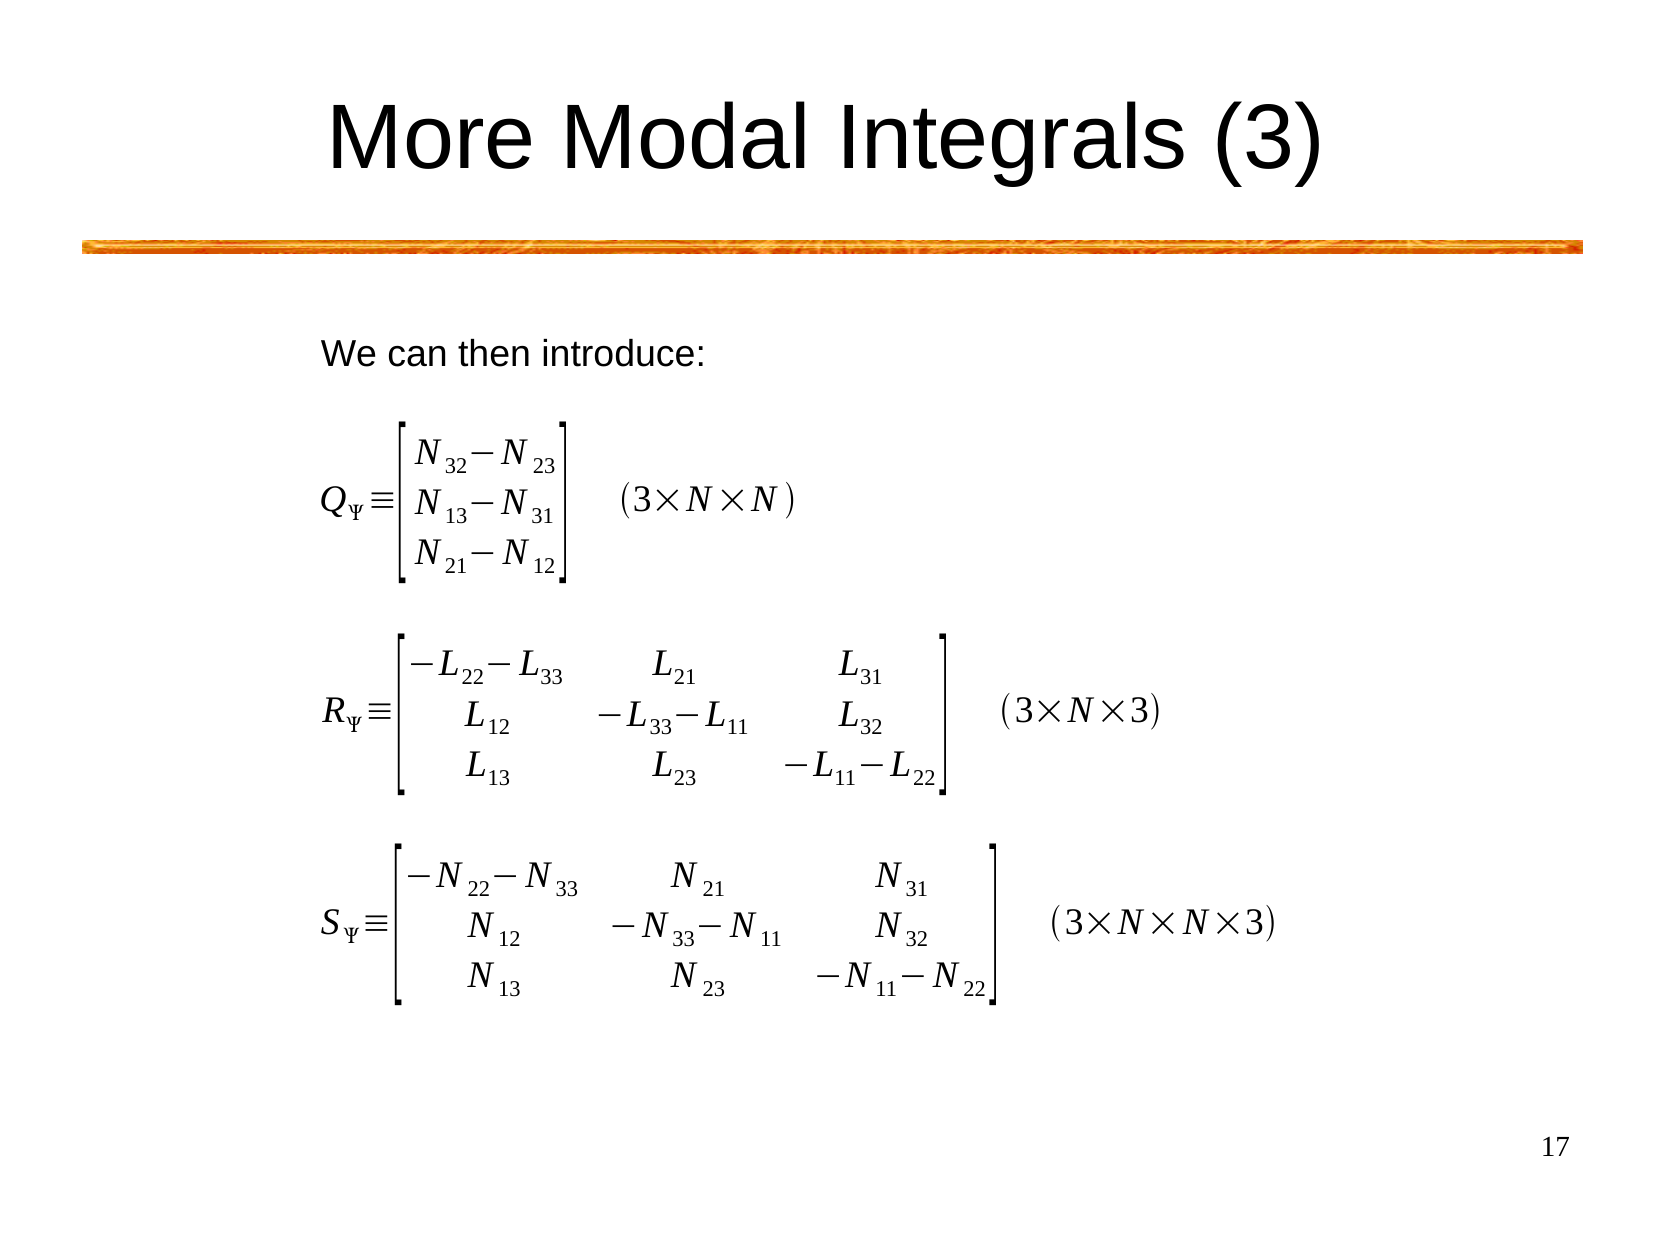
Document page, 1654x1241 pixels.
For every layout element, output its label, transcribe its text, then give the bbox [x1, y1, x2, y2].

title More Modal Integrals (3) [82, 56, 1571, 218]
chart [313, 332, 1283, 1009]
picture [82, 240, 1583, 254]
